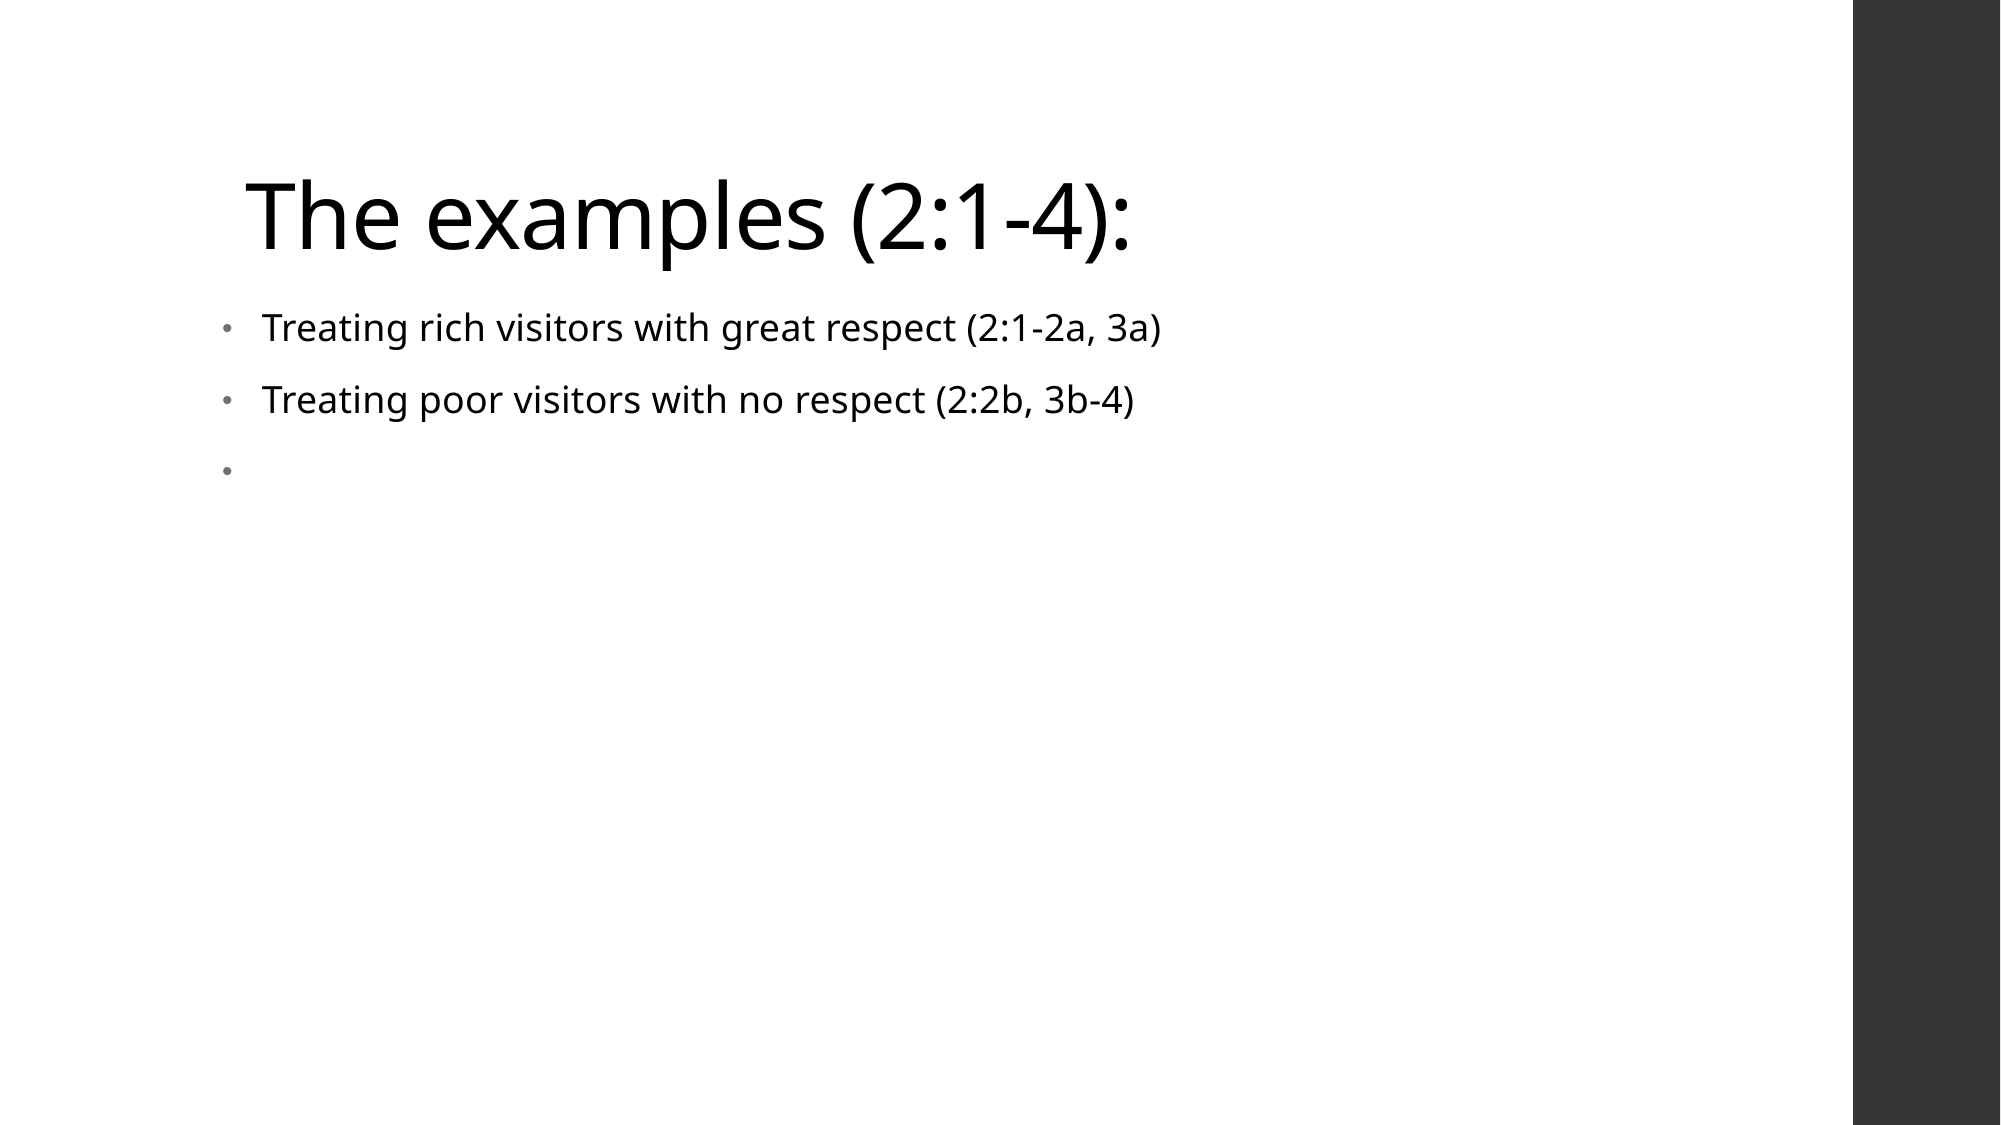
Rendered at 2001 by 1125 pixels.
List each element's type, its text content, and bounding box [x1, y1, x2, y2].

title The examples (2:1-4): [206, 60, 1797, 278]
list Treating rich visitors with great respect (2:1-2a, 3a) Treating poor visitors with no respect (2:2b, 3b-4) [206, 299, 1617, 1014]
